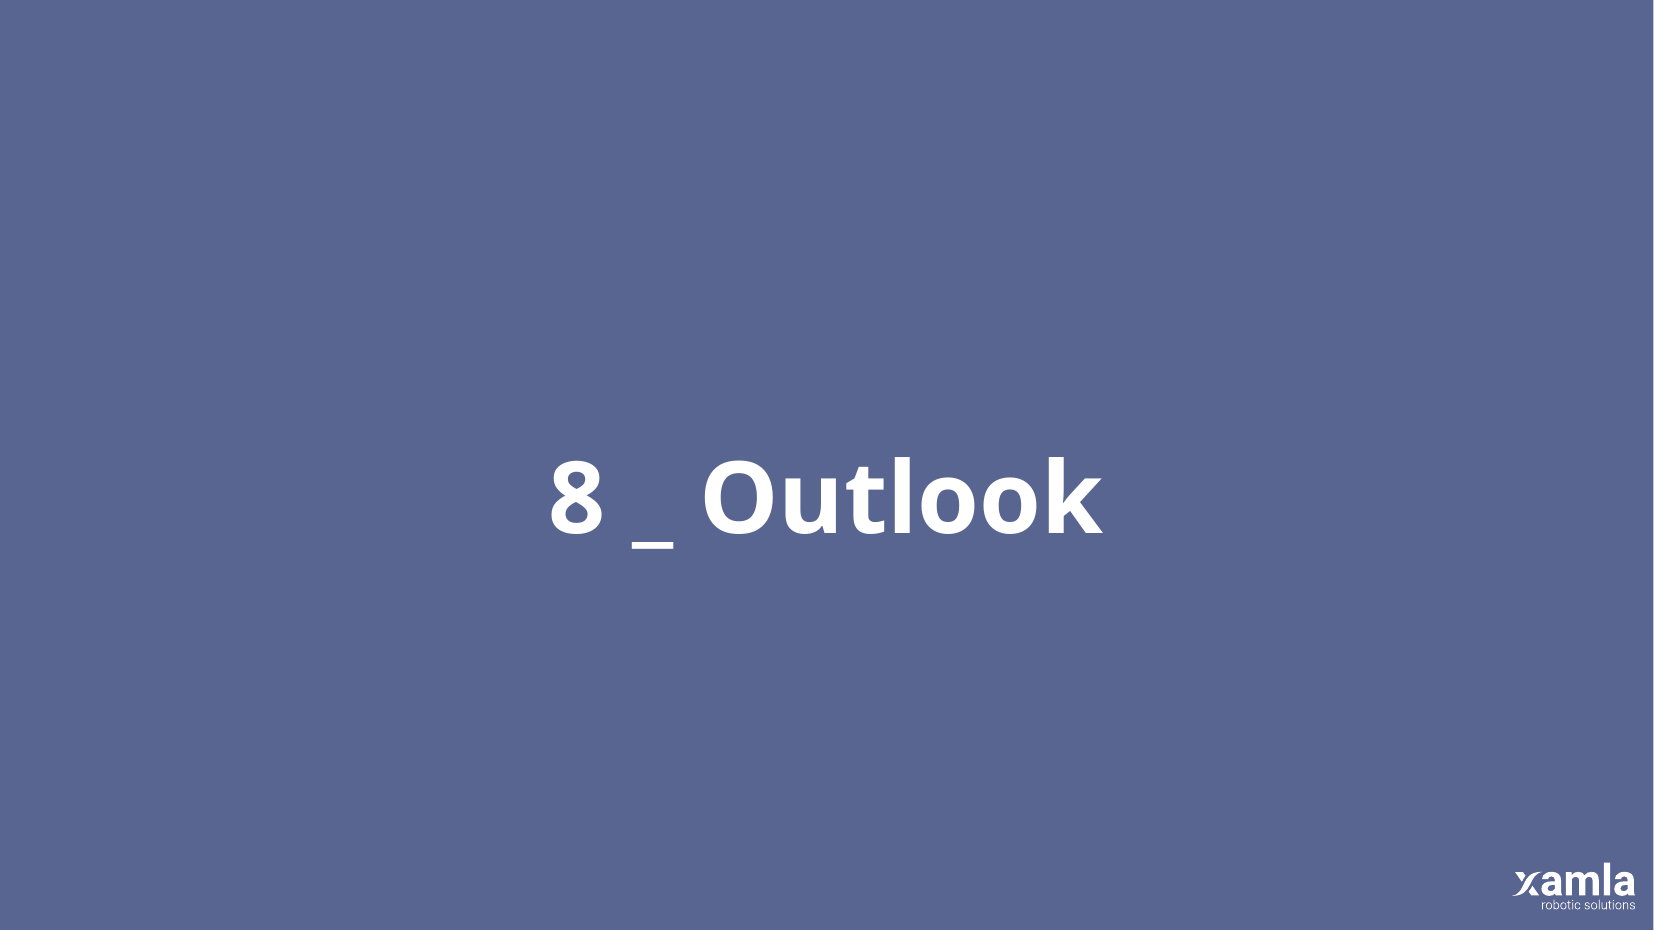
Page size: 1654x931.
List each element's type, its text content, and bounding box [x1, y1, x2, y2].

picture [1511, 862, 1636, 910]
text_box 8 _ Outlook [0, 419, 1654, 573]
